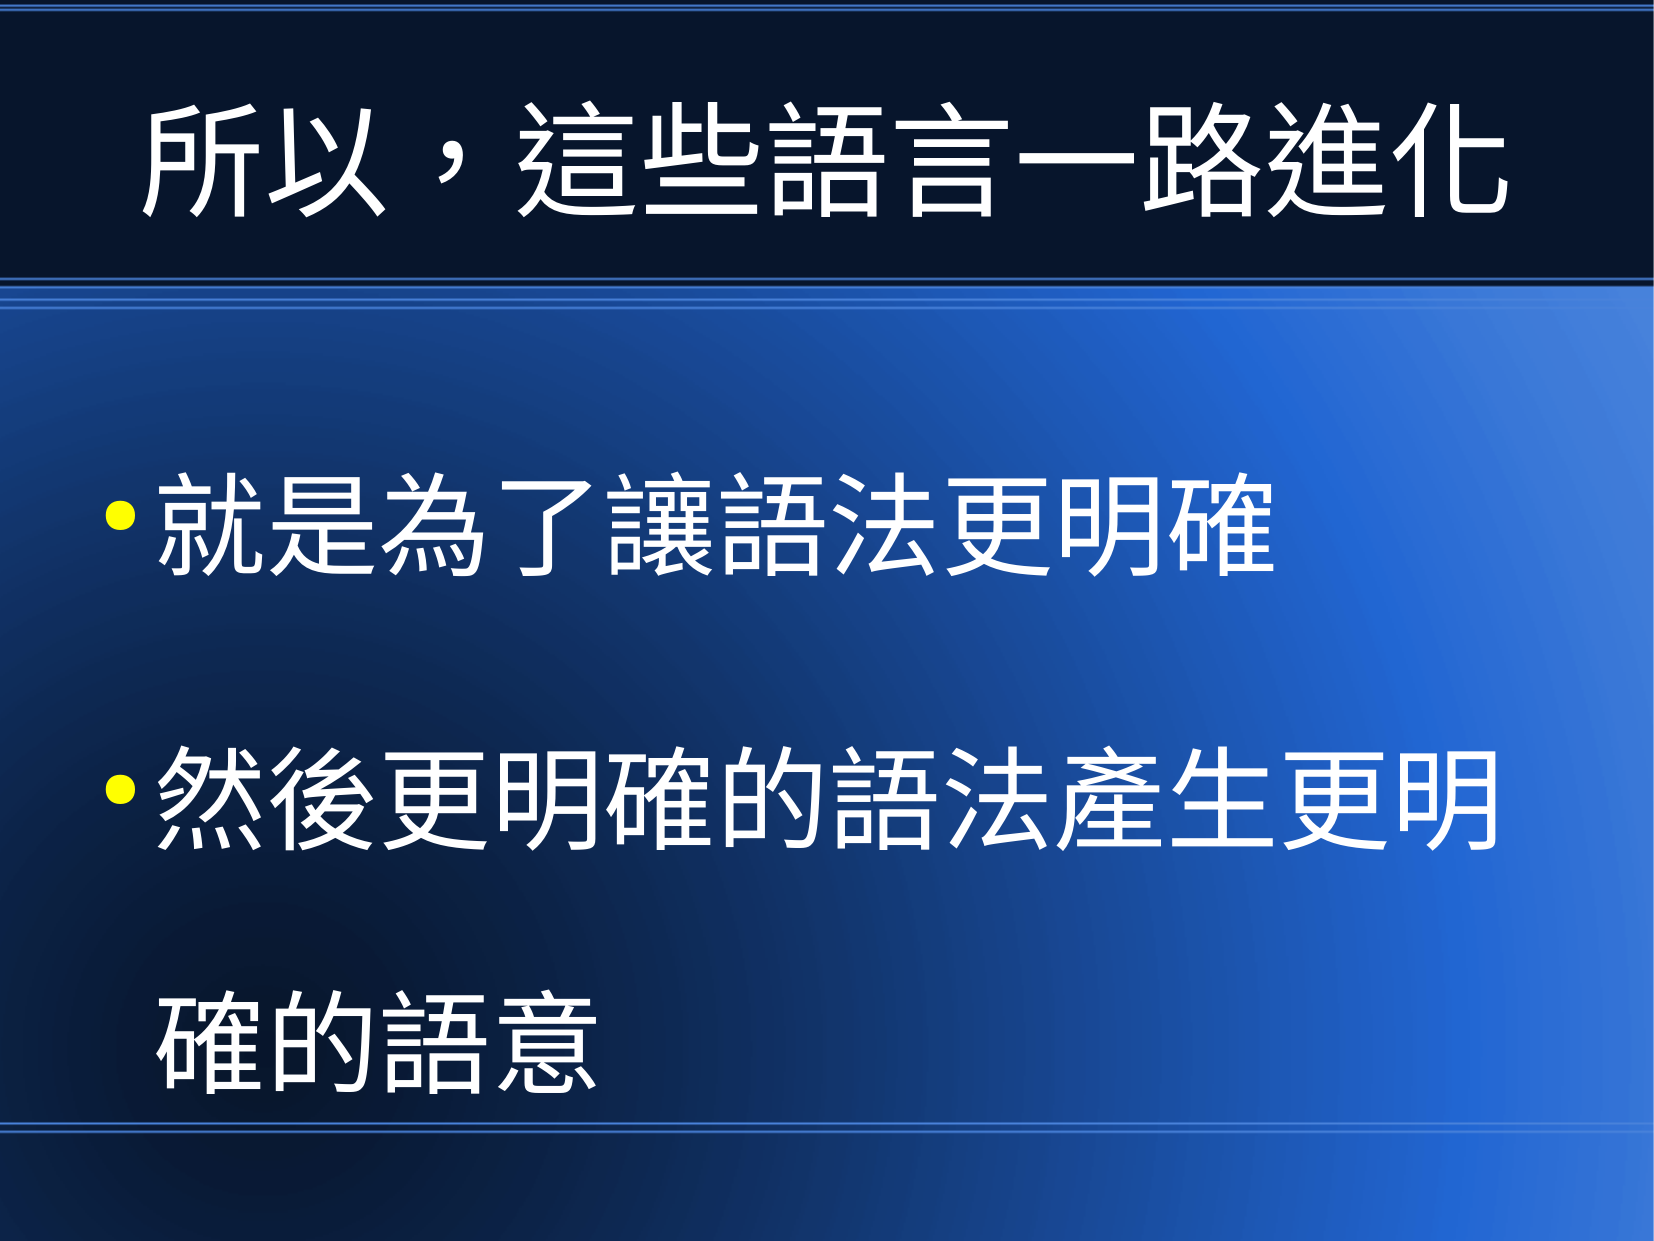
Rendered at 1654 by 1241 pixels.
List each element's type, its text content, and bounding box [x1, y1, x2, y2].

picture [0, 0, 1654, 1241]
list 就是為了讓語法更明確 然後更明確的語法產生更明確的語意 [82, 355, 1571, 1241]
title 所以，這些語言一路進化 [82, 49, 1571, 257]
